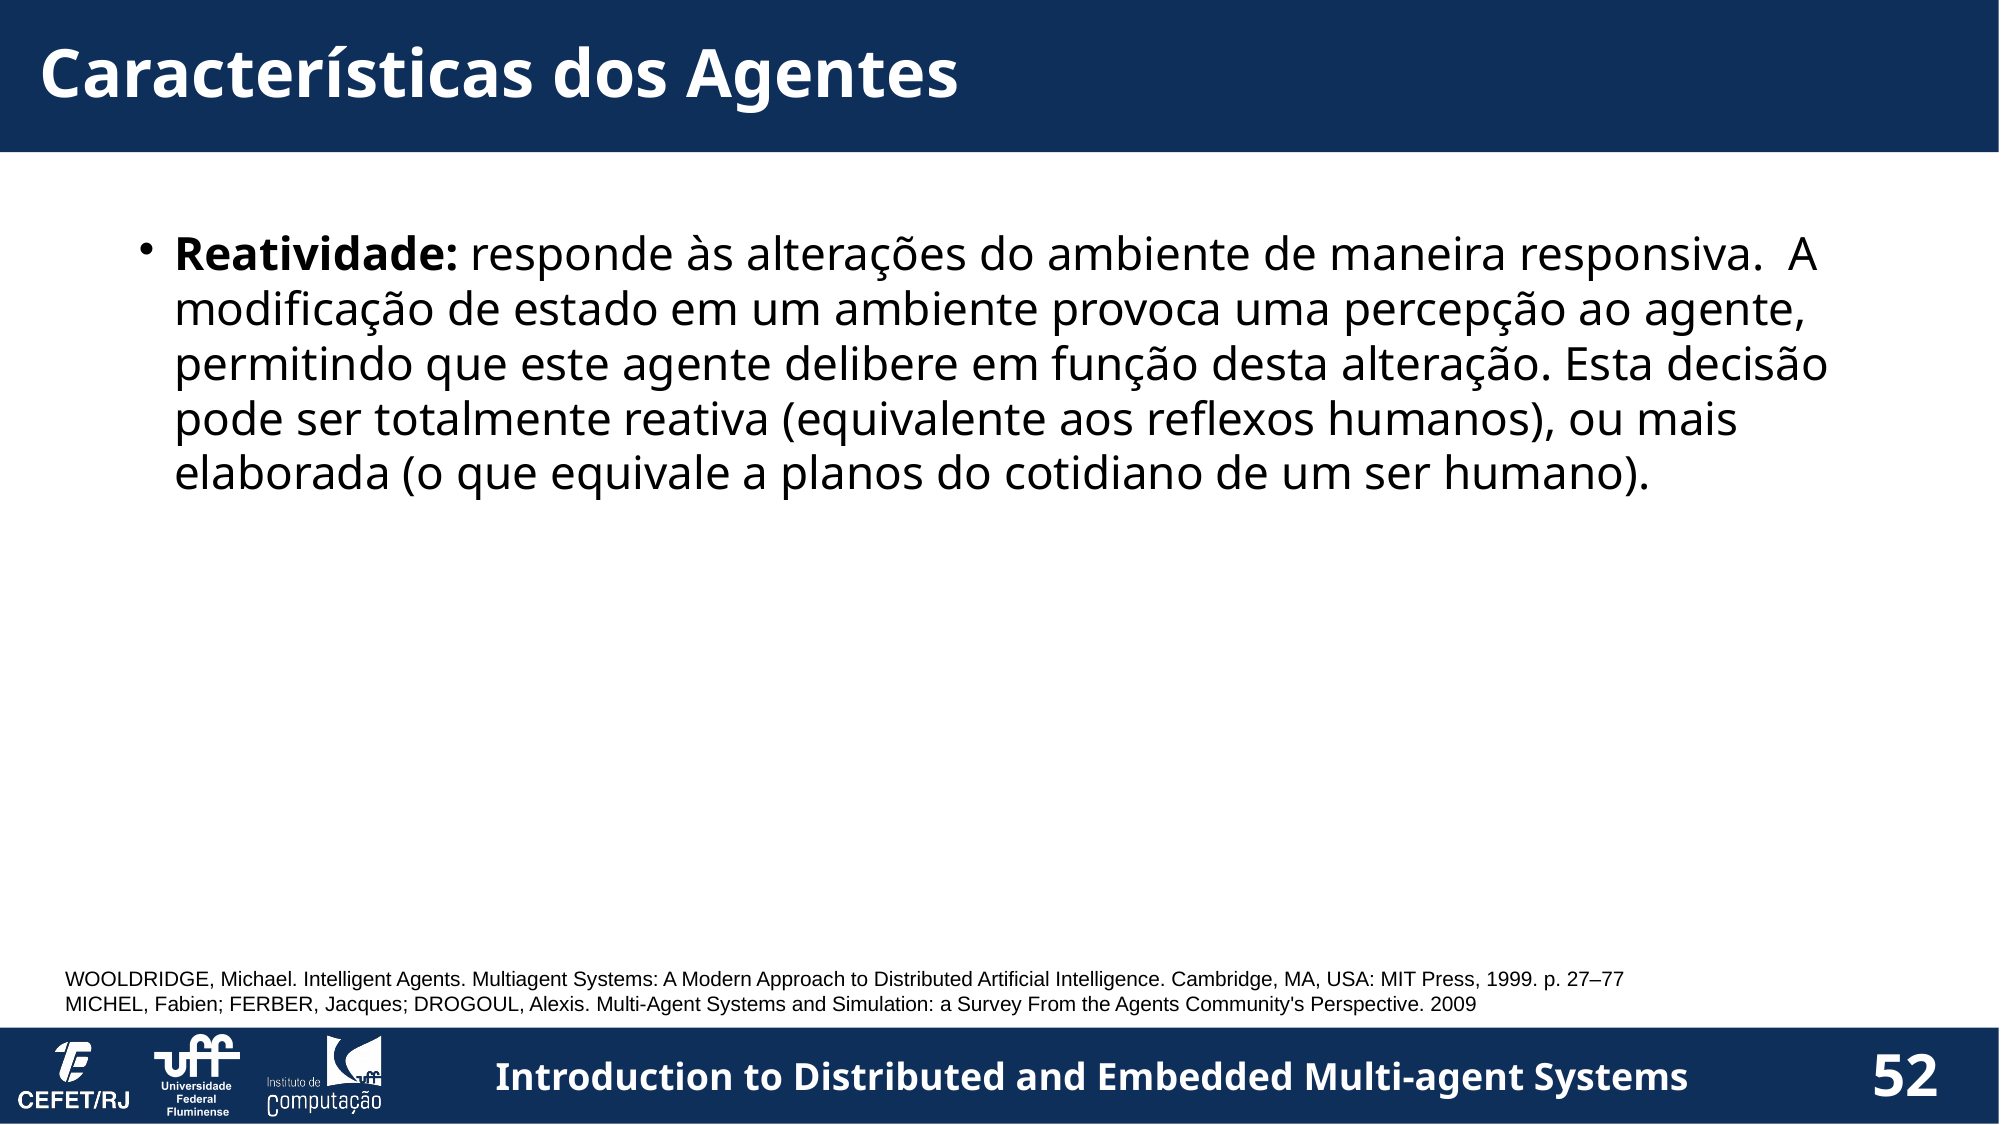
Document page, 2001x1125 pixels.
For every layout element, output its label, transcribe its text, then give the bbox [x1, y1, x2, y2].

picture [18, 1021, 129, 1125]
text_box Reatividade: responde às alterações do ambiente de maneira responsiva. A modificação de estado em um ambiente provoca uma percepção ao agente, permitindo que este agente delibere em função desta alteração. Esta decisão pode ser totalmente reativa (equivalente aos reflexos humanos), ou mais elaborada (o que equivale a planos do cotidiano de um ser humano). [88, 216, 1949, 617]
picture [153, 1033, 241, 1121]
text_box Características dos Agentes [25, 23, 1999, 119]
text_box WOOLDRIDGE, Michael. Intelligent Agents. Multiagent Systems: A Modern Approach to Distributed Artificial Intelligence. Cambridge, MA, USA: MIT Press, 1999. p. 27–77 MICHEL, Fabien; FERBER, Jacques; DROGOUL, Alexis. Multi-Agent Systems and Simulation: a Survey From the Agents Community's Perspective. 2009 [50, 958, 1969, 1024]
picture [265, 1033, 383, 1117]
